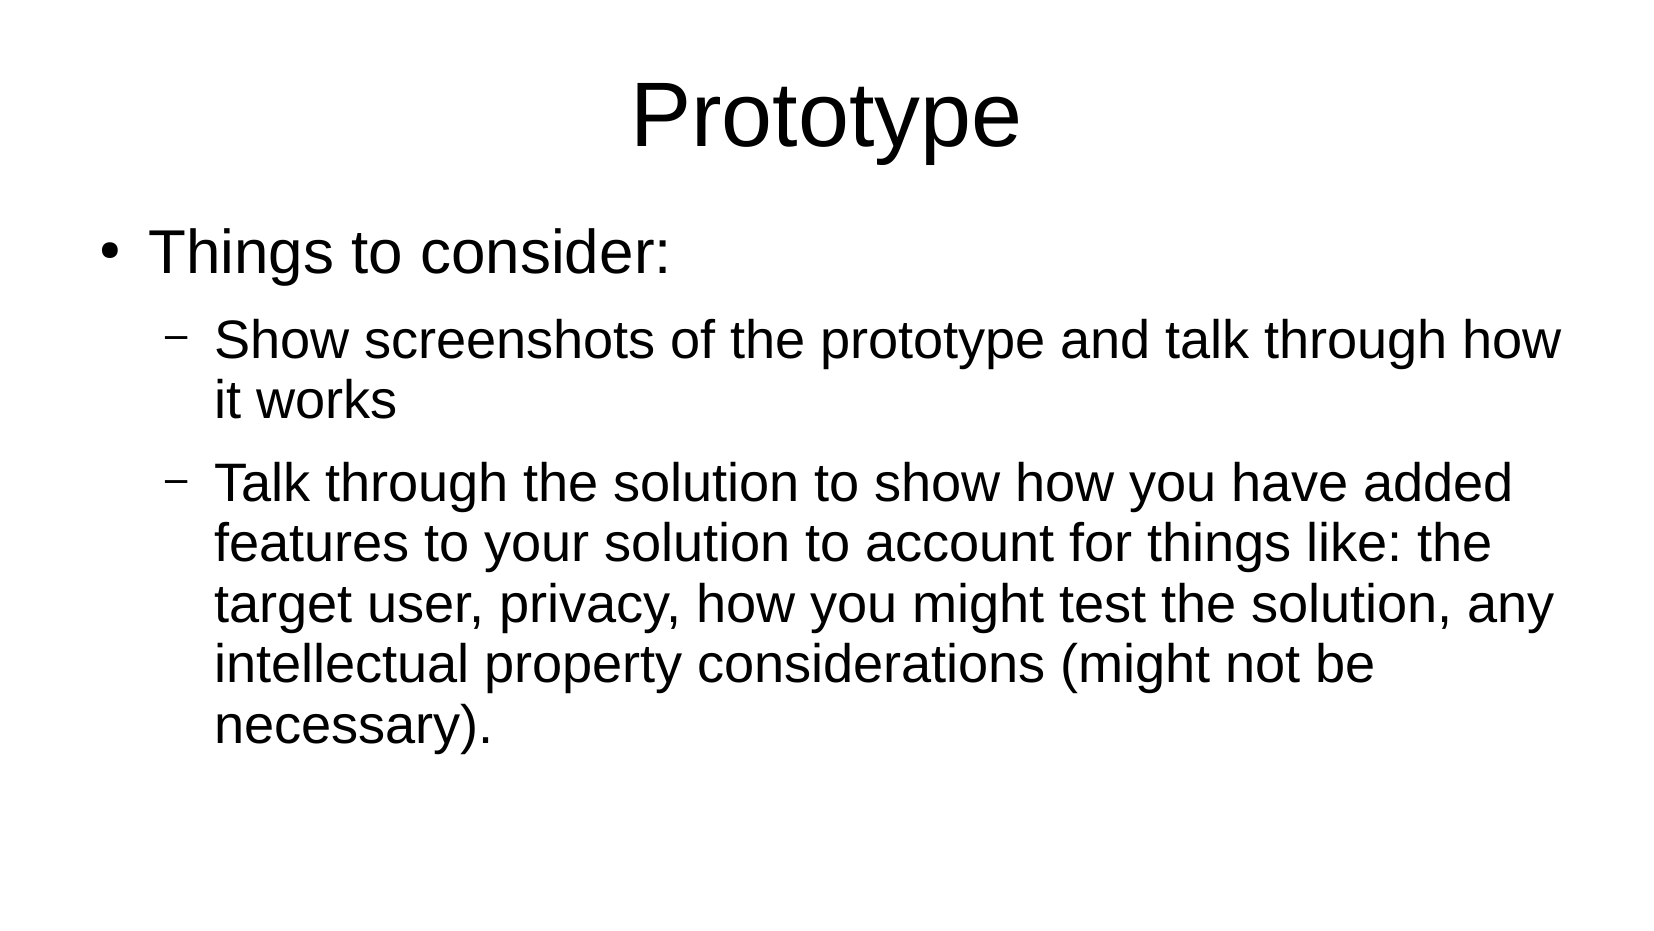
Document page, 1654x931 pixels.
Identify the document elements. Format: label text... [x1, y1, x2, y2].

list Things to consider: Show screenshots of the prototype and talk through how it works Talk through the solution to show how you have added features to your solution to account for things like: the target user, privacy, how you might test the solution, any intellectual property considerations (might not be necessary). [82, 217, 1571, 758]
title Prototype [82, 37, 1571, 193]
